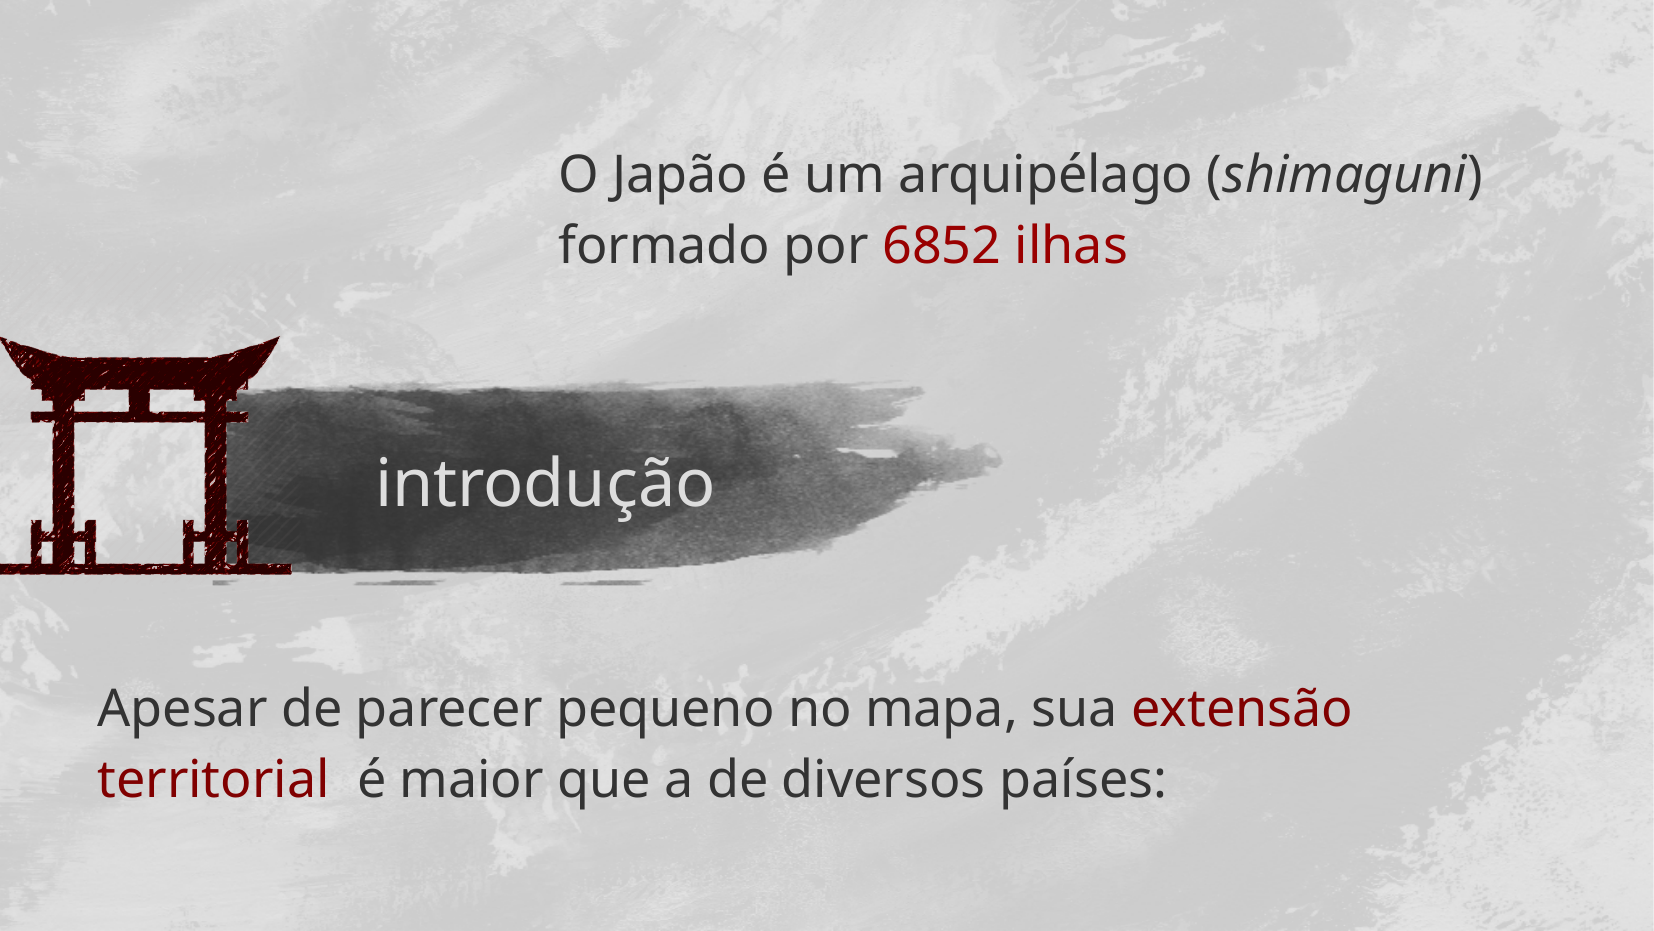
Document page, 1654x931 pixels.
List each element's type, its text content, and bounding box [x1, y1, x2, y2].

text_box O Japão é um arquipélago (shimaguni) formado por 6852 ilhas [543, 129, 1595, 222]
picture [0, 0, 1654, 931]
text_box introdução [360, 427, 1601, 531]
text_box Apesar de parecer pequeno no mapa, sua extensão territorial é maior que a de diversos países: [82, 663, 1607, 756]
